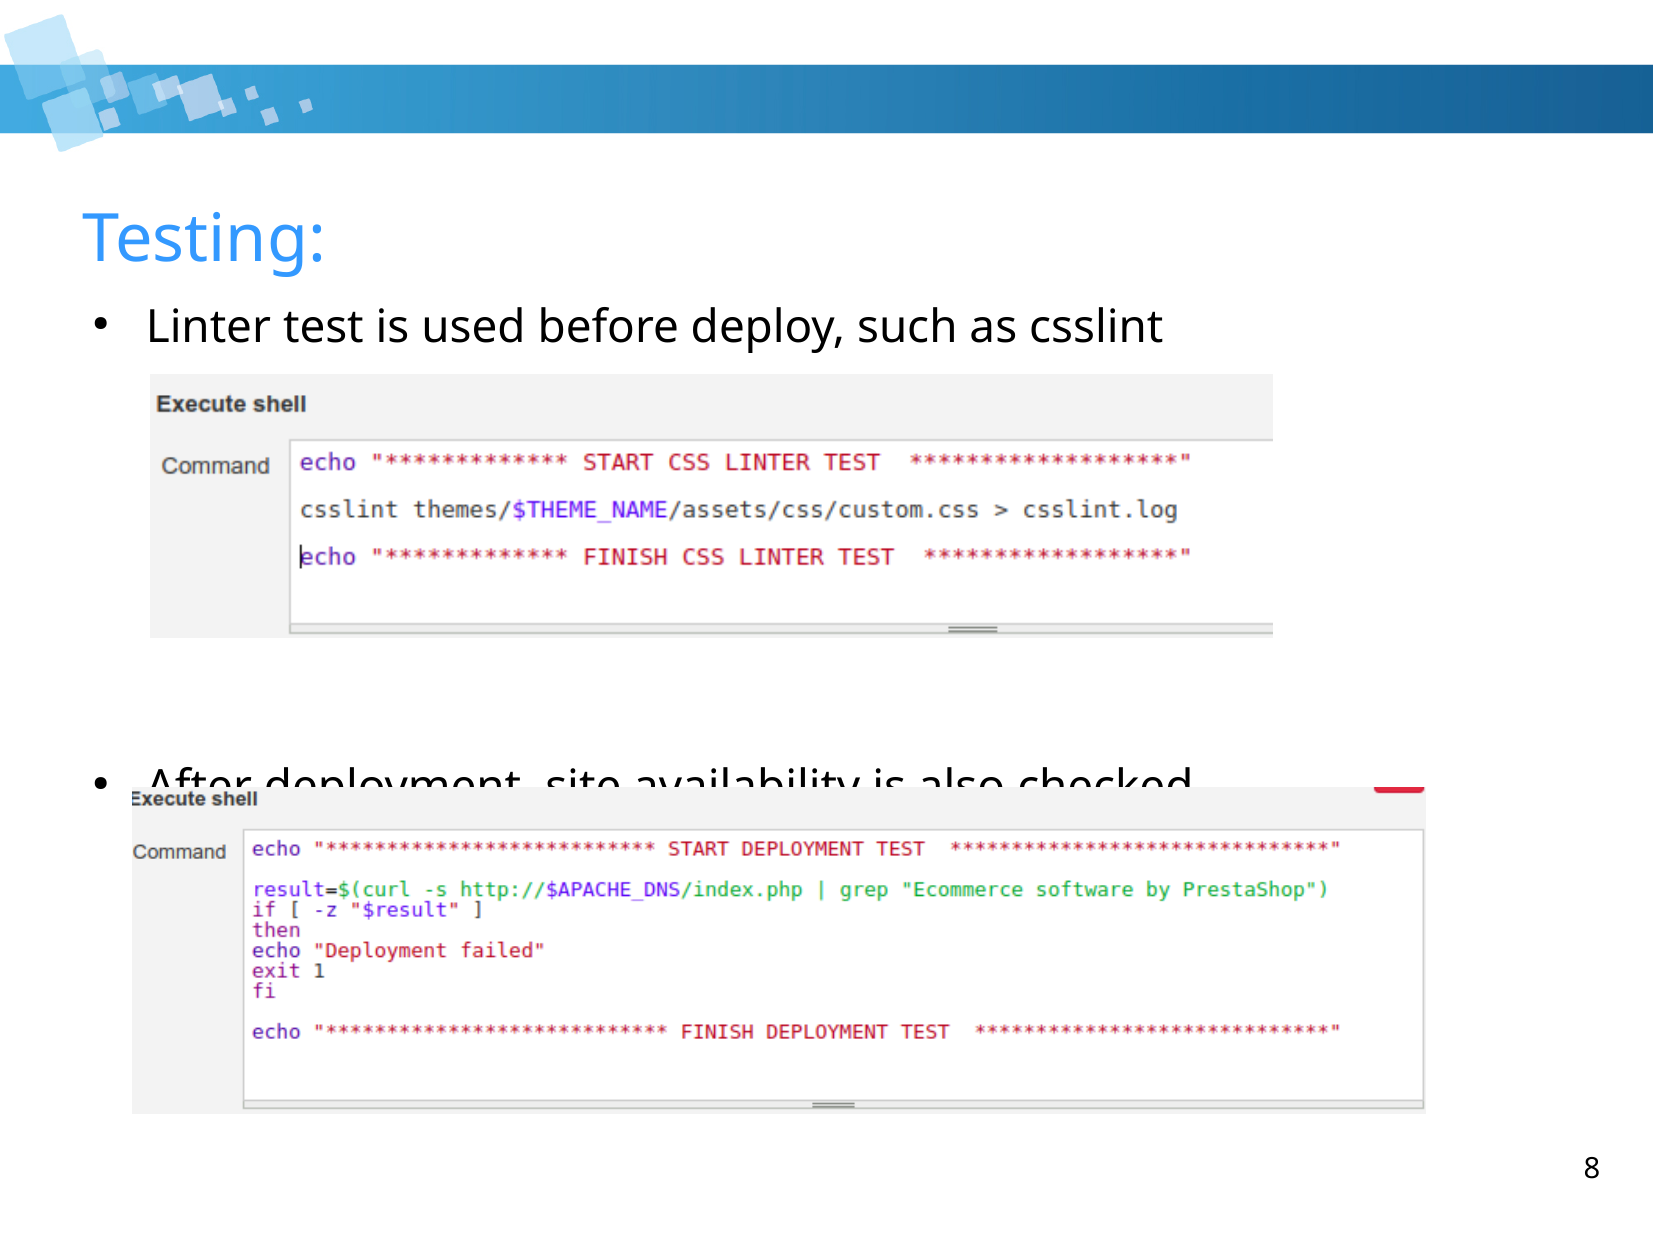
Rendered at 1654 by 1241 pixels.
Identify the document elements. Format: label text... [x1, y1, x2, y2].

list Linter test is used before deploy, such as csslint After deployment, site availability is also checked [75, 293, 1564, 1013]
title Testing: [82, 132, 1571, 340]
picture [0, 0, 1653, 1238]
